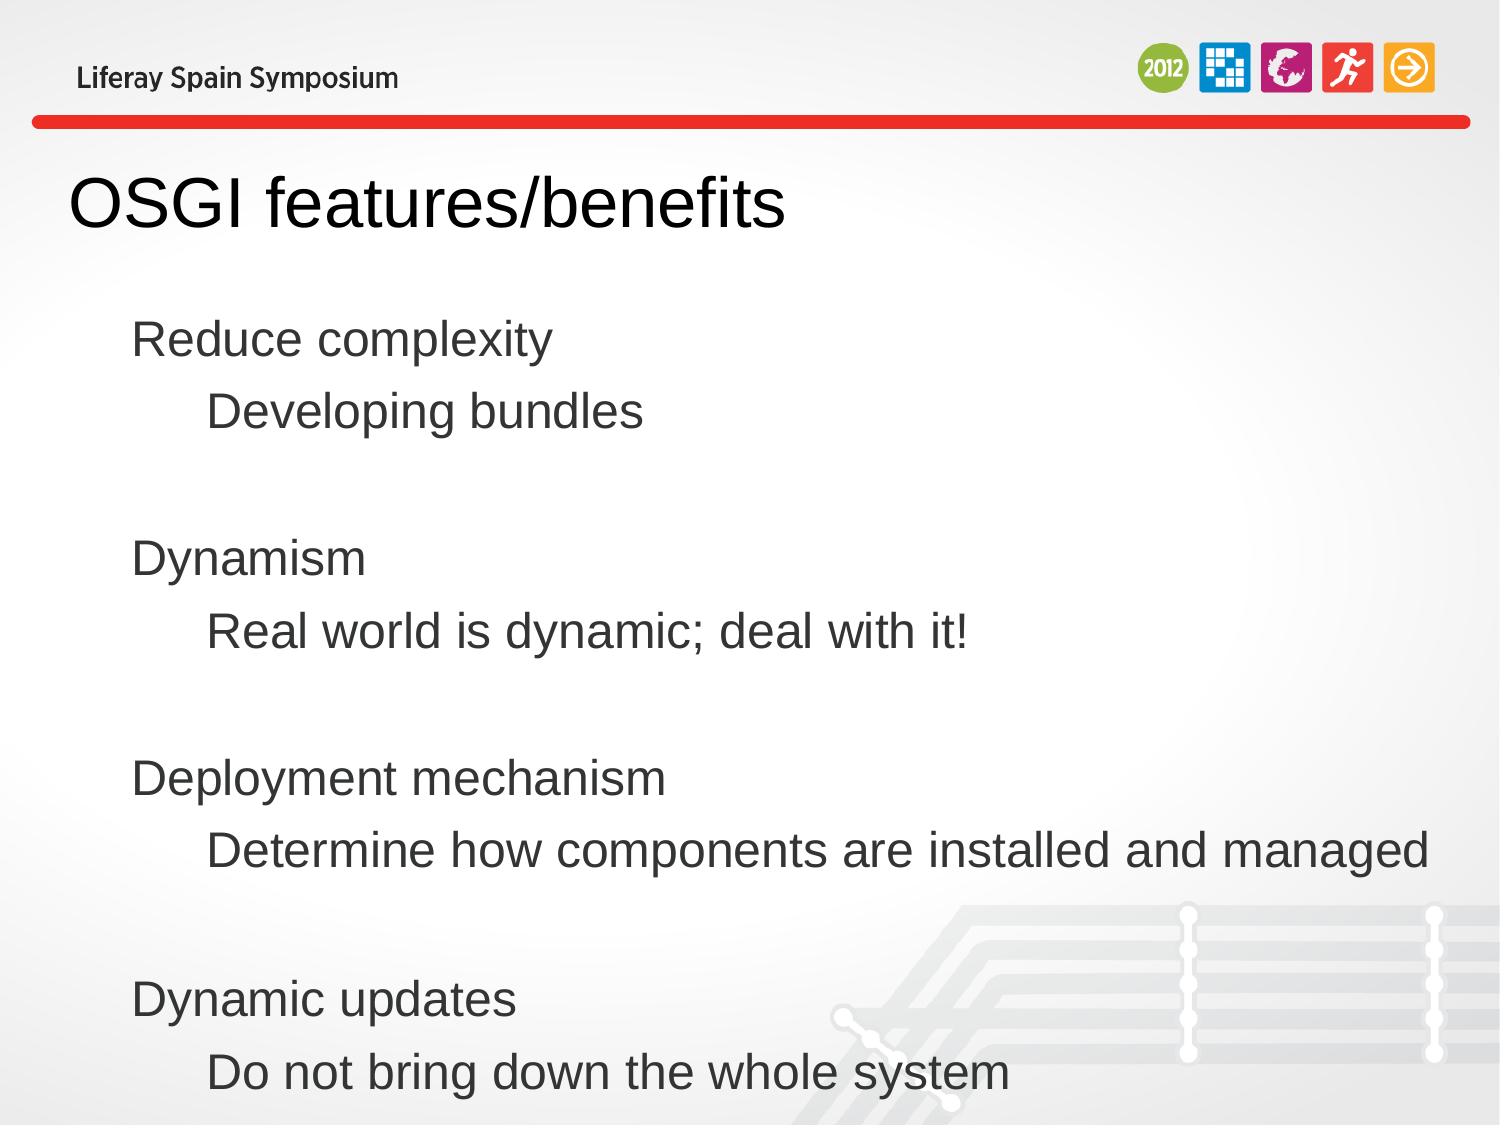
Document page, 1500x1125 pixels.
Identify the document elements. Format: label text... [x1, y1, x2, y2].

title OSGI features/benefits [62, 149, 1203, 299]
list Reduce complexity Developing bundles Dynamism Real world is dynamic; deal with it! Deployment mechanism Determine how components are installed and managed Dynamic updates Do not bring down the whole system [62, 299, 1463, 1125]
picture [0, 0, 1500, 1125]
